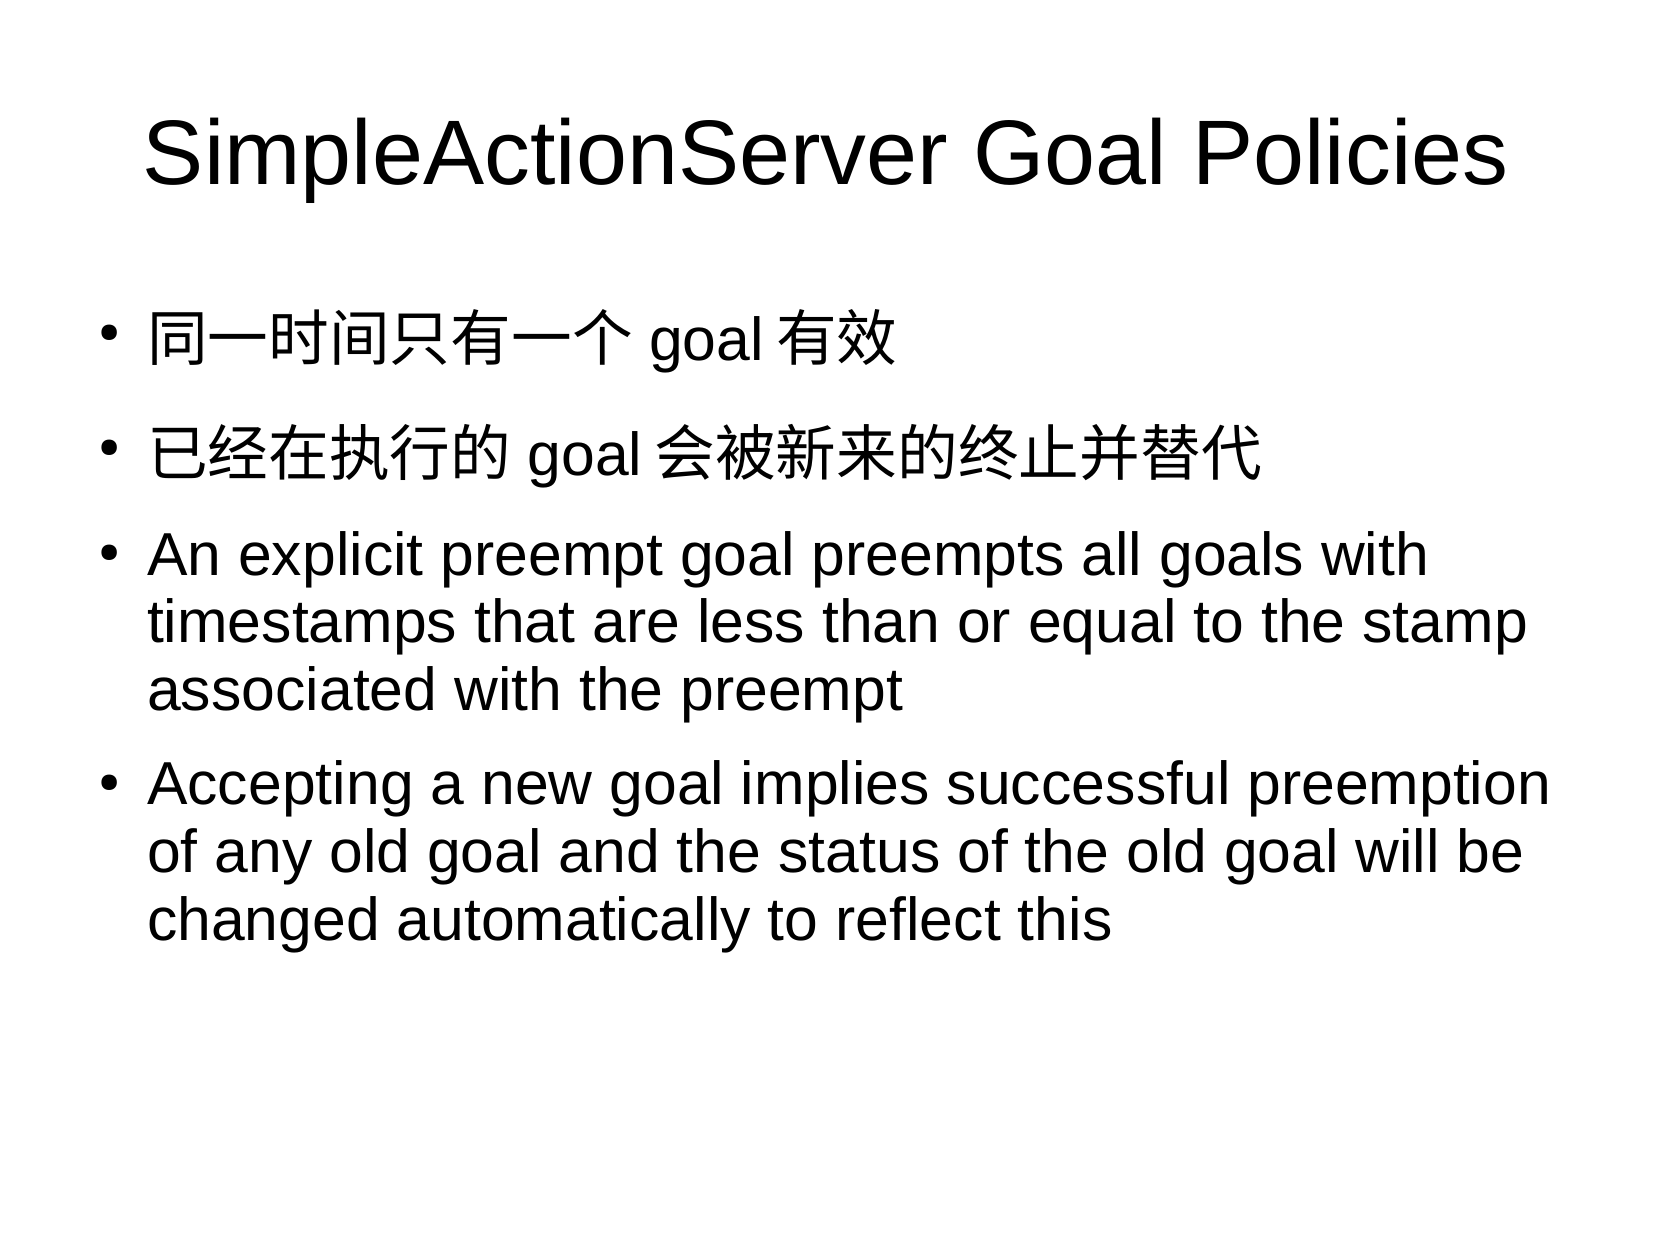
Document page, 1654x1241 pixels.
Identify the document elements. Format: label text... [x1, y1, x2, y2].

list 同一时间只有一个goal有效 已经在执行的goal会被新来的终止并替代 An explicit preempt goal preempts all goals with timestamps that are less than or equal to the stamp associated with the preempt Accepting a new goal implies successful preemption of any old goal and the status of the old goal will be changed automatically to reflect this [82, 290, 1571, 1010]
title SimpleActionServer Goal Policies [82, 49, 1571, 257]
